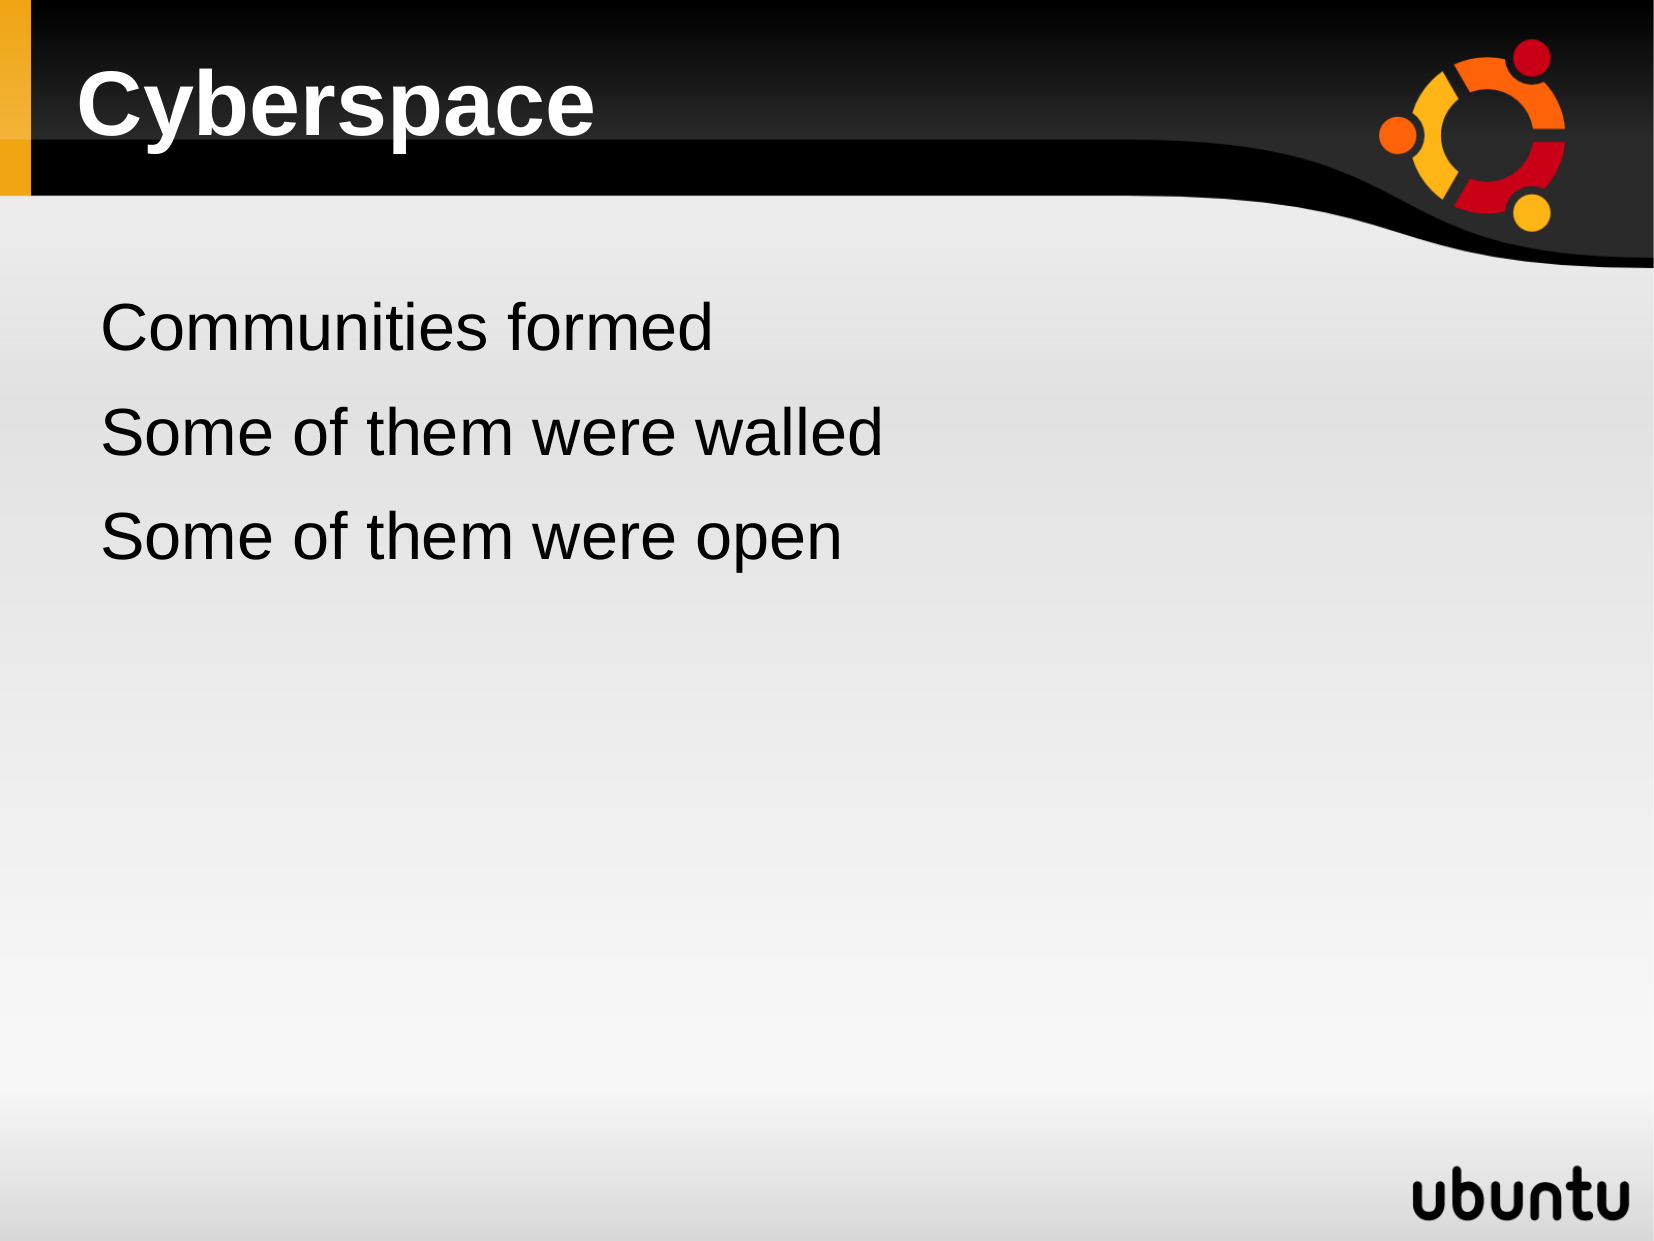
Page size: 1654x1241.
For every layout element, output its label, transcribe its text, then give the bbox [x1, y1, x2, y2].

picture [0, 0, 1654, 1241]
list Communities formed Some of them were walled Some of them were open [82, 290, 1571, 1109]
title Cyberspace [76, 0, 1565, 208]
